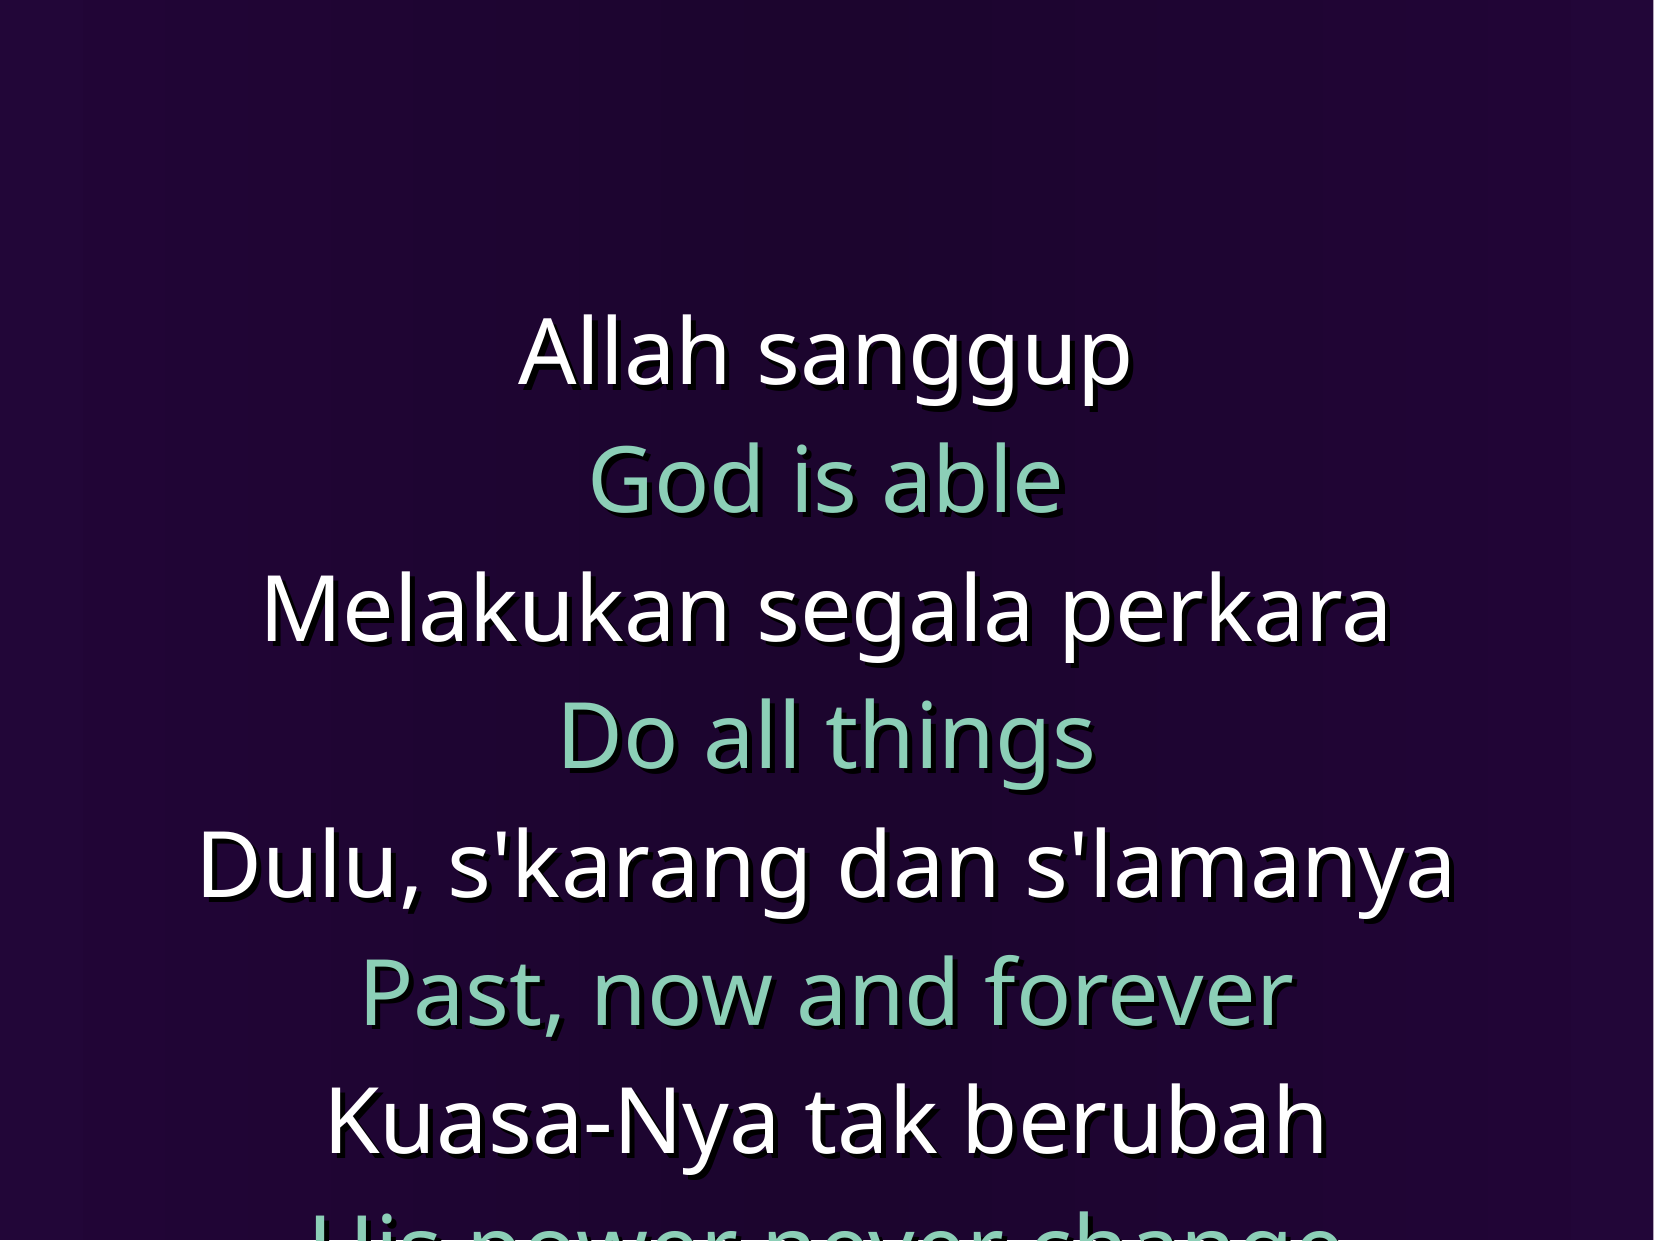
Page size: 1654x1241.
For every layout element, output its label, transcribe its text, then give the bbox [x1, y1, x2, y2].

text_box God is able Do all things Past, now and forever His power never change [0, 279, 1654, 1044]
text_box Allah sanggup Melakukan segala perkara Dulu, s'karang dan s'lamanya Kuasa-Nya tak berubah [0, 1044, 1654, 1138]
